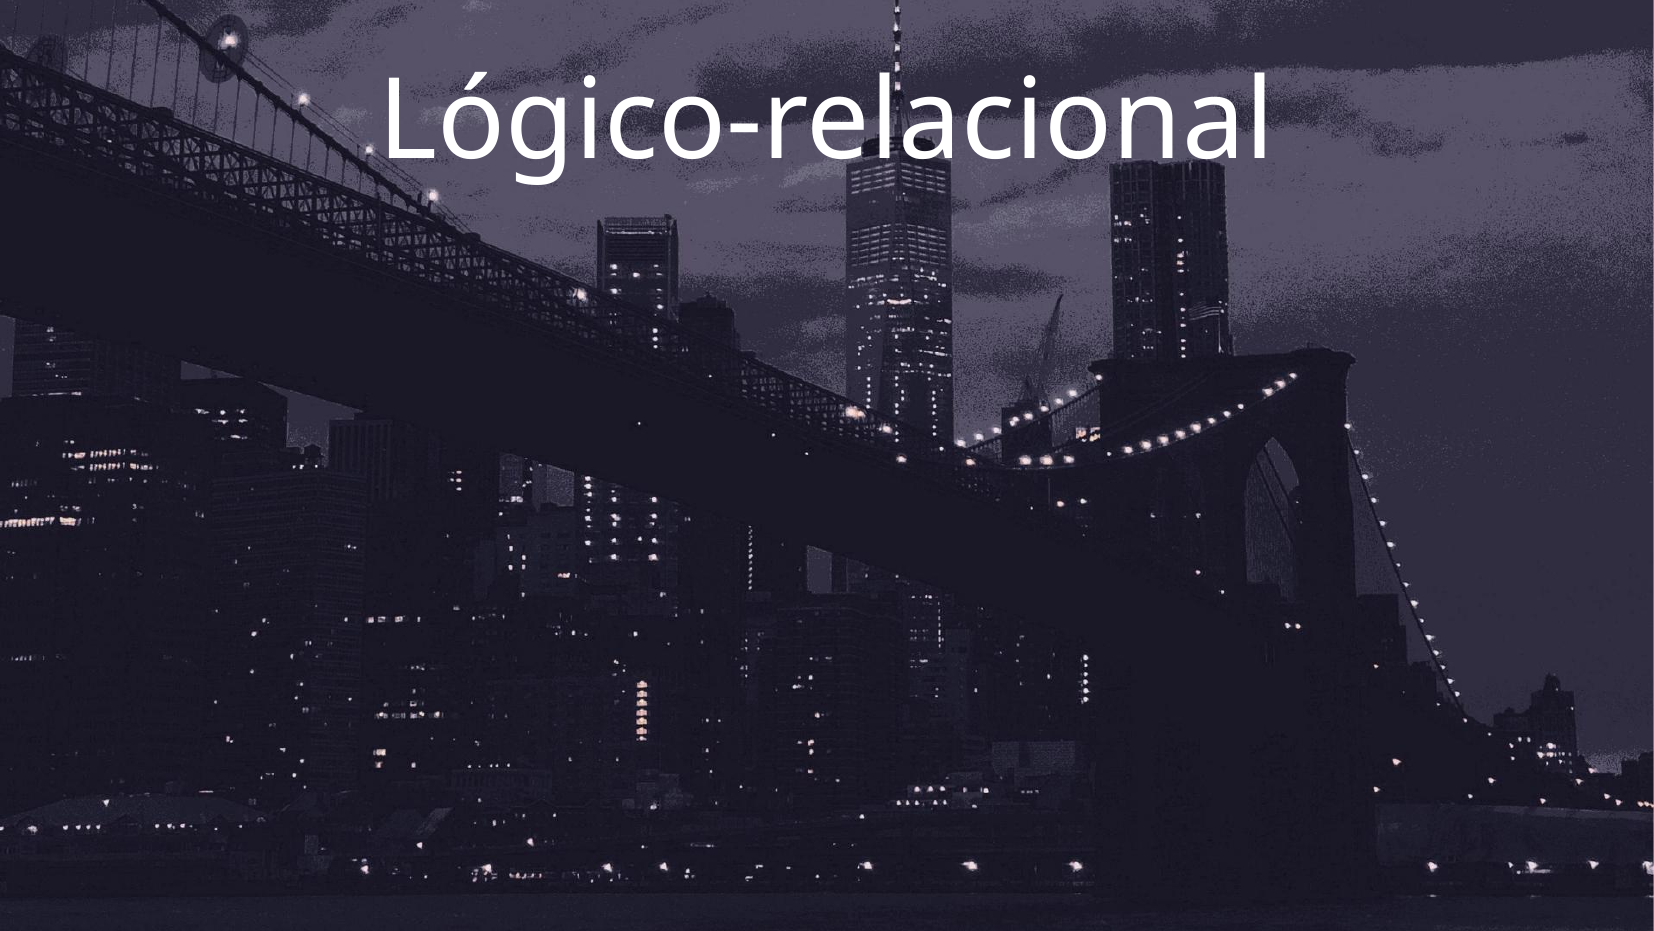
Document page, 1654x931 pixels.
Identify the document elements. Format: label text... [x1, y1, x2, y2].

title Lógico-relacional [82, 37, 1571, 193]
picture [0, 0, 1654, 931]
